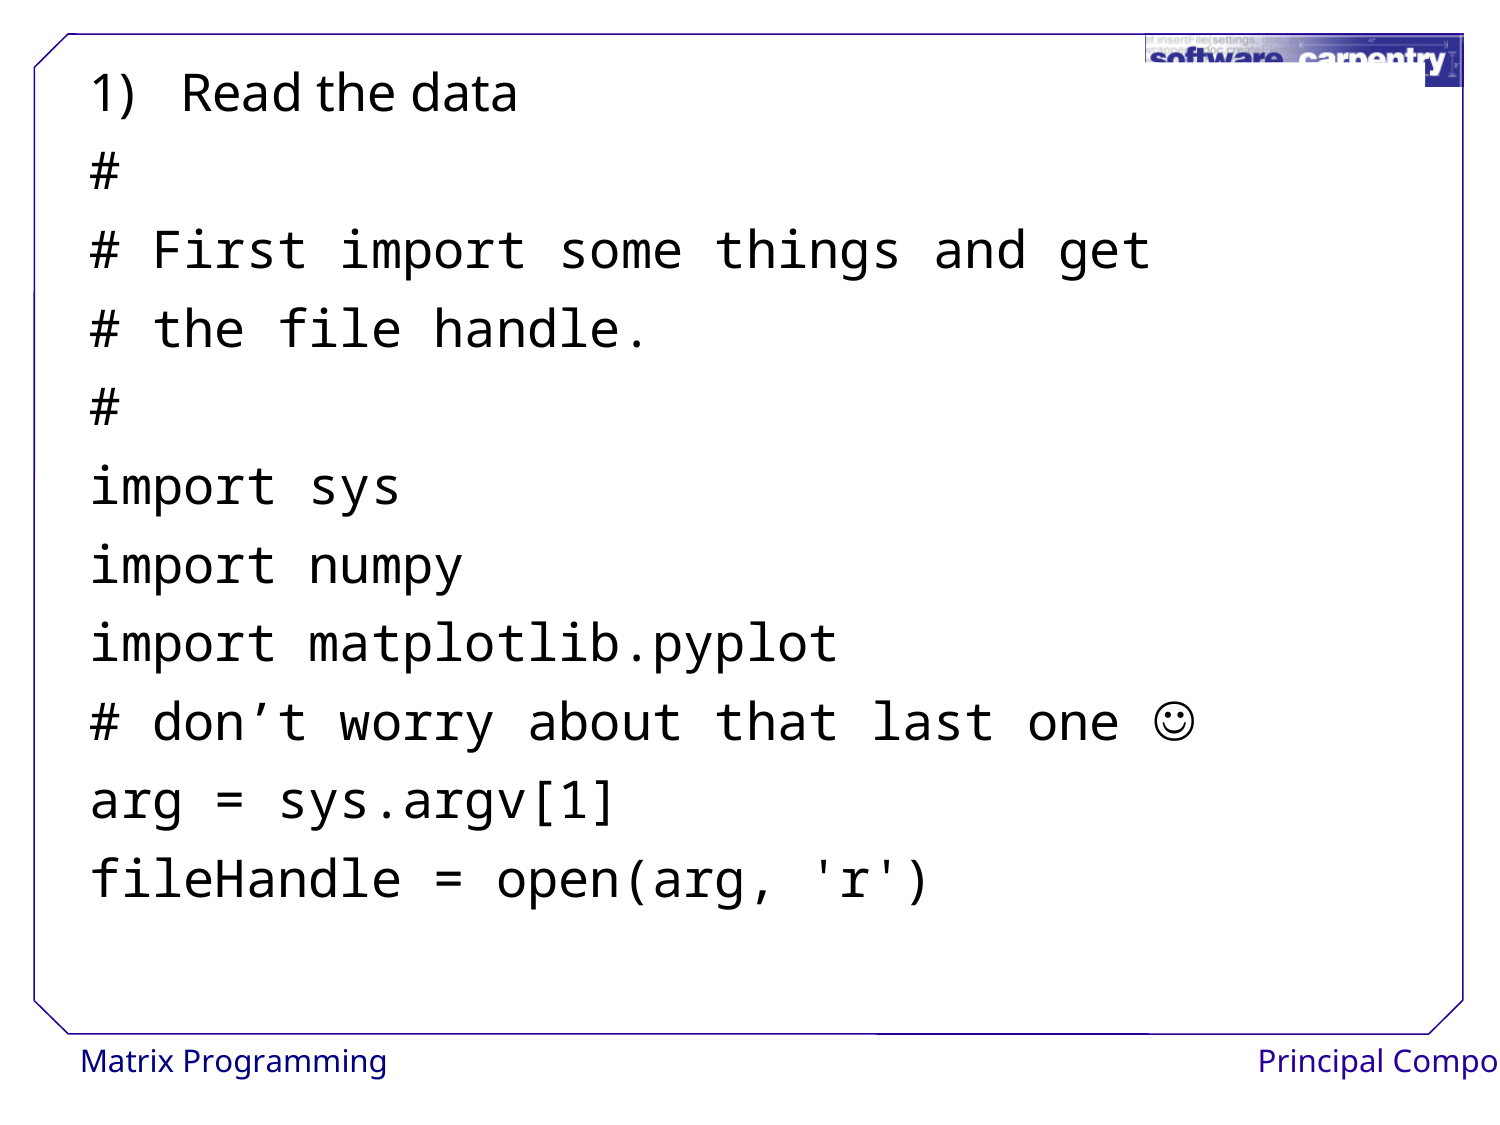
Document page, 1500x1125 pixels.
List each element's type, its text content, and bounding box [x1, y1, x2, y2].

list Read the data # # First import some things and get # the file handle. # import sys import numpy import matplotlib.pyplot # don’t worry about that last one  arg = sys.argv[1] fileHandle = open(arg, 'r') [75, 62, 1426, 1005]
picture [1145, 33, 1464, 87]
